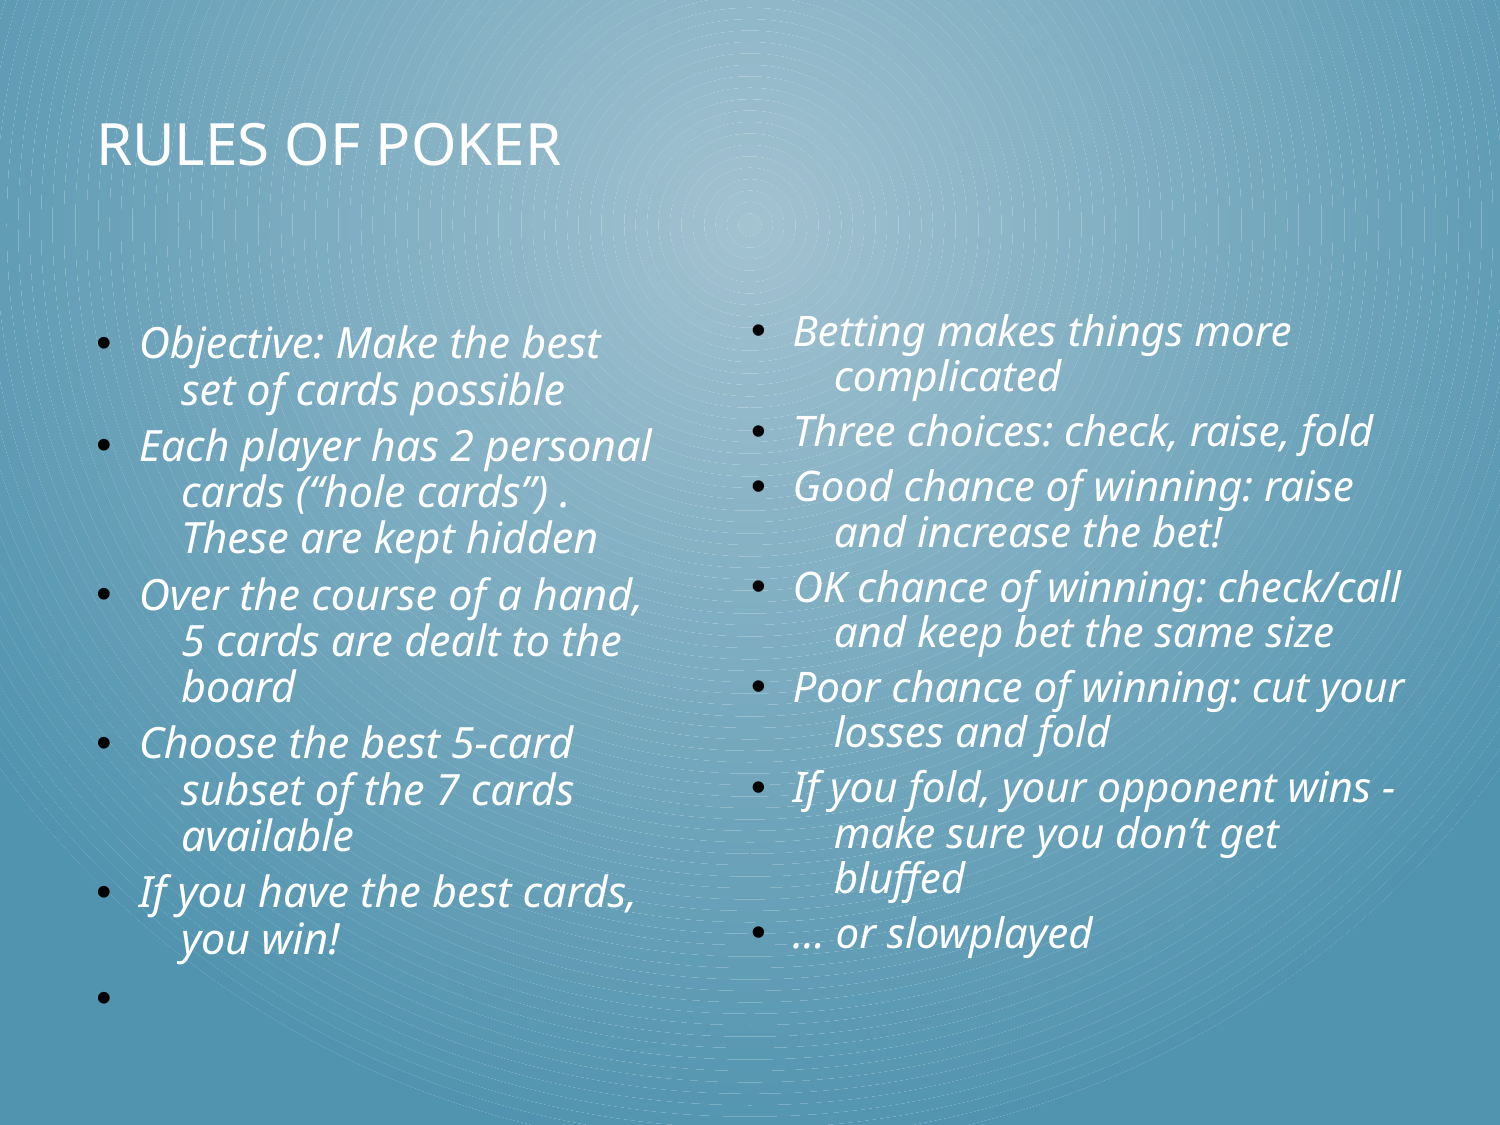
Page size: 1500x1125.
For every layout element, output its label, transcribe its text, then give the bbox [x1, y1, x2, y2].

list Betting makes things more complicated Three choices: check, raise, fold Good chance of winning: raise and increase the bet! OK chance of winning: check/call and keep bet the same size Poor chance of winning: cut your losses and fold If you fold, your opponent wins - make sure you don’t get bluffed … or slowplayed [736, 302, 1424, 1000]
title Rules of Poker [81, 99, 786, 275]
list Objective: Make the best set of cards possible Each player has 2 personal cards (“hole cards”) . These are kept hidden Over the course of a hand, 5 cards are dealt to the board Choose the best 5-card subset of the 7 cards available If you have the best cards, you win! [81, 314, 679, 1012]
